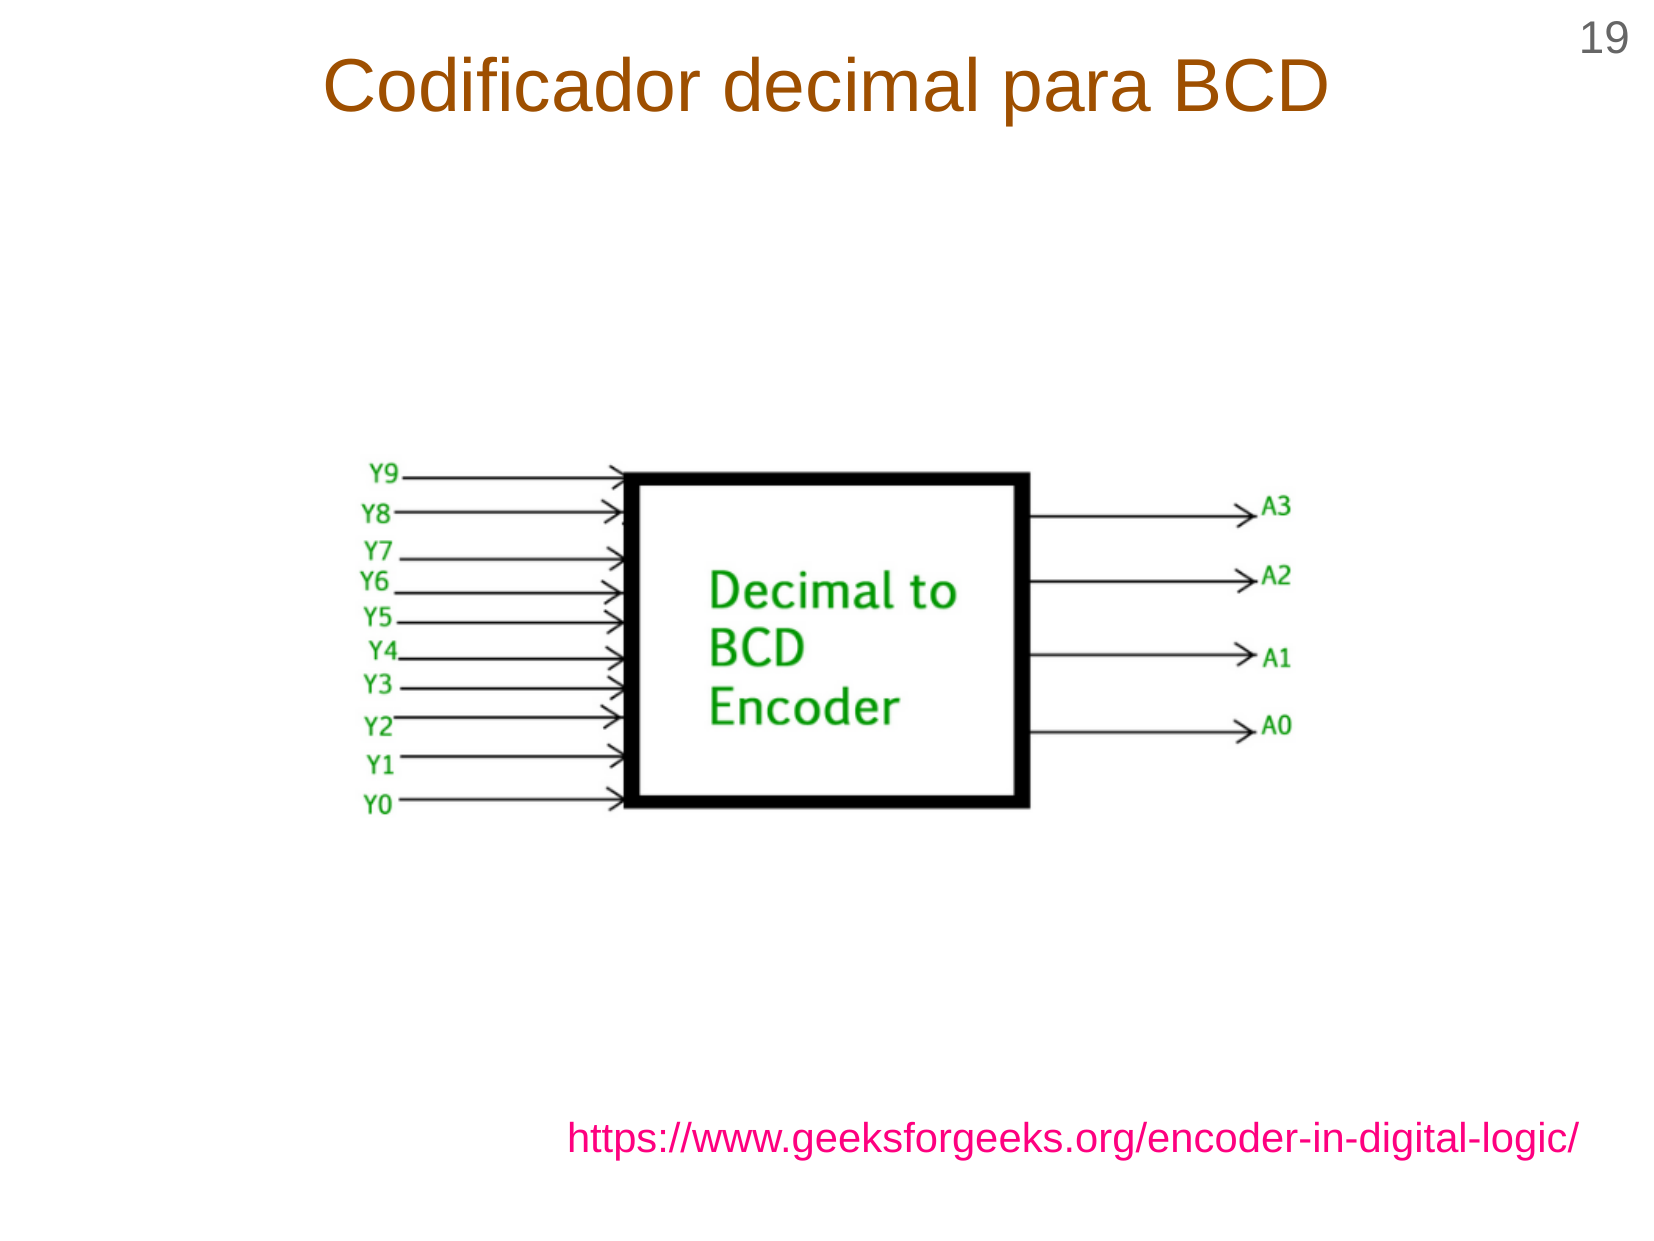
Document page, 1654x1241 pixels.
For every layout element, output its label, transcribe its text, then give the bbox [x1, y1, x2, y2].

title Codificador decimal para BCD [59, 29, 1595, 148]
picture [350, 453, 1300, 827]
text_box https://www.geeksforgeeks.org/encoder-in-digital-logic/ [442, 1107, 1595, 1216]
